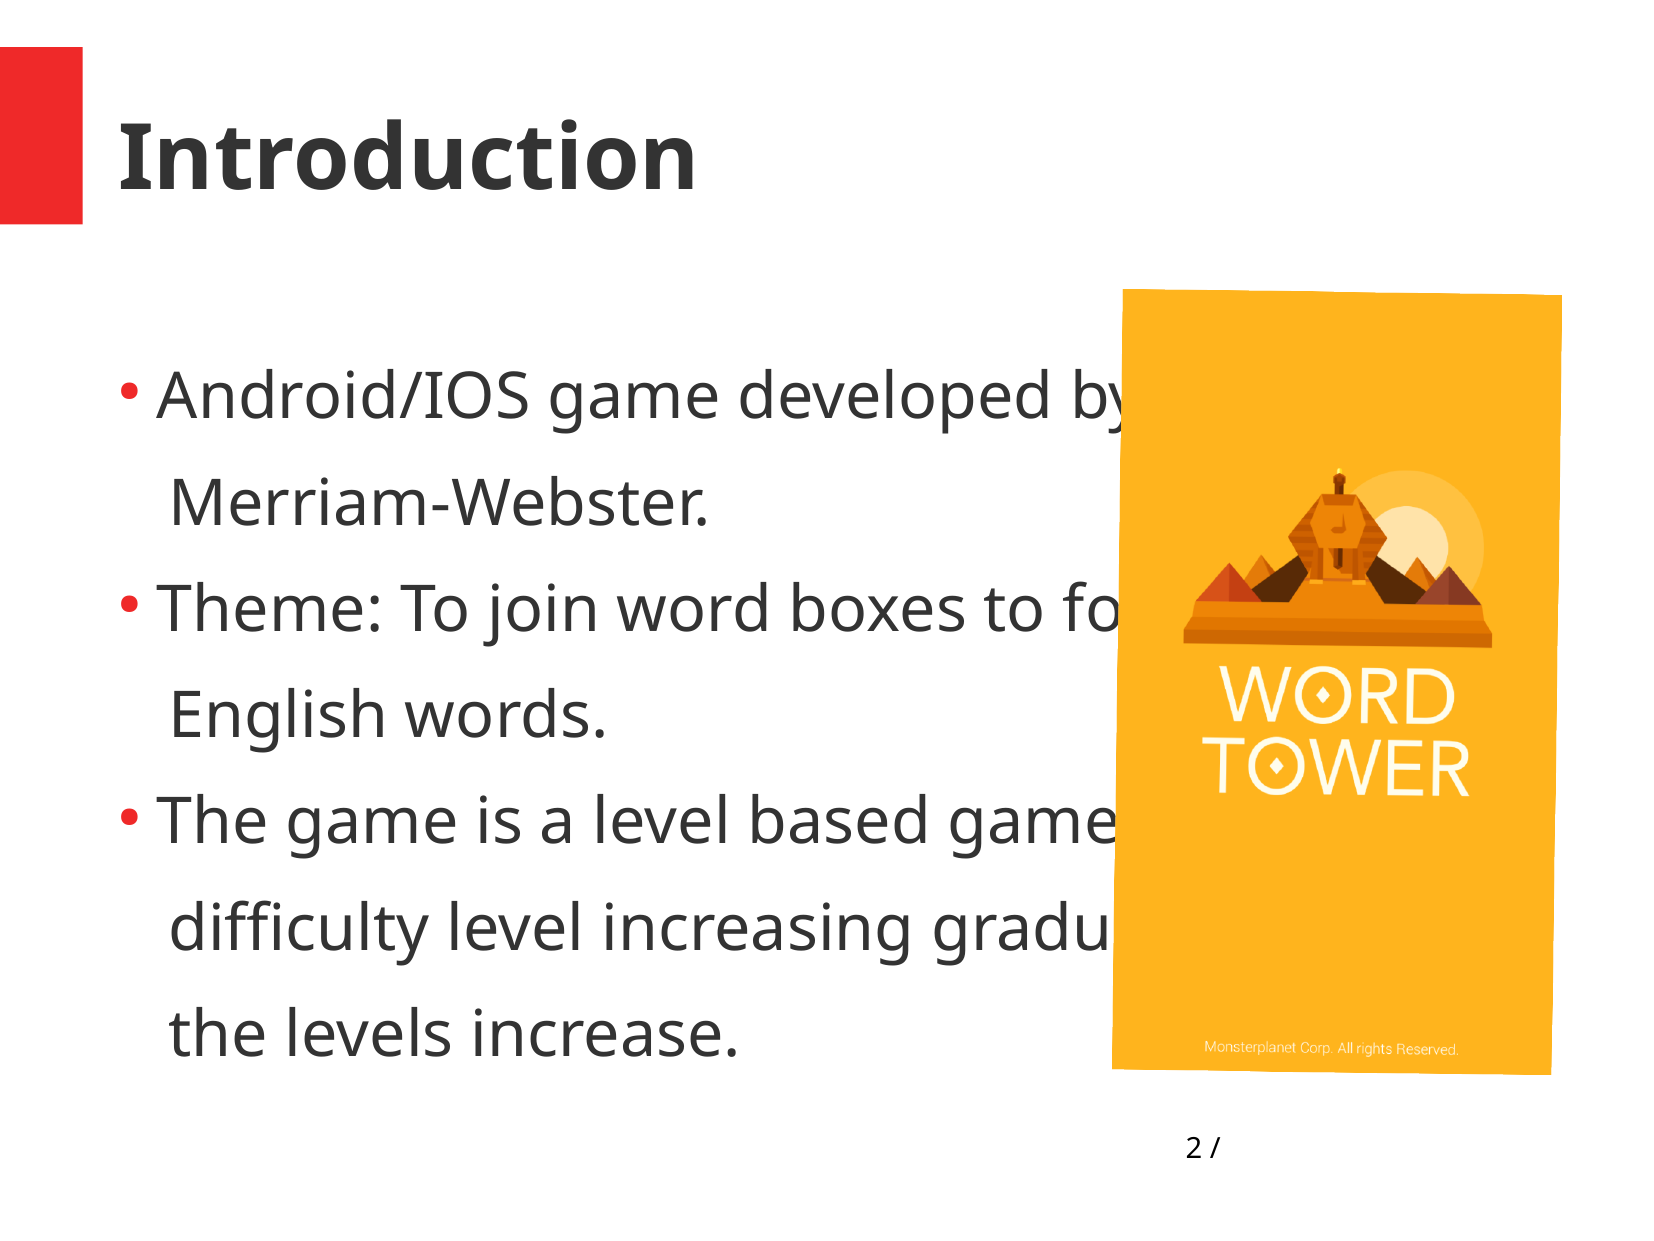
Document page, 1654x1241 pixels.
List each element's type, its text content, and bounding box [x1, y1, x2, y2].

picture [1111, 288, 1562, 1075]
text_box / [1185, 1129, 1571, 1216]
title Introduction [118, 49, 1571, 257]
list Android/IOS game developed by Merriam-Webster. Theme: To join word boxes to form correct English words. The game is a level based game with the difficulty level increasing gradually as the levels increase. [118, 354, 1377, 1074]
